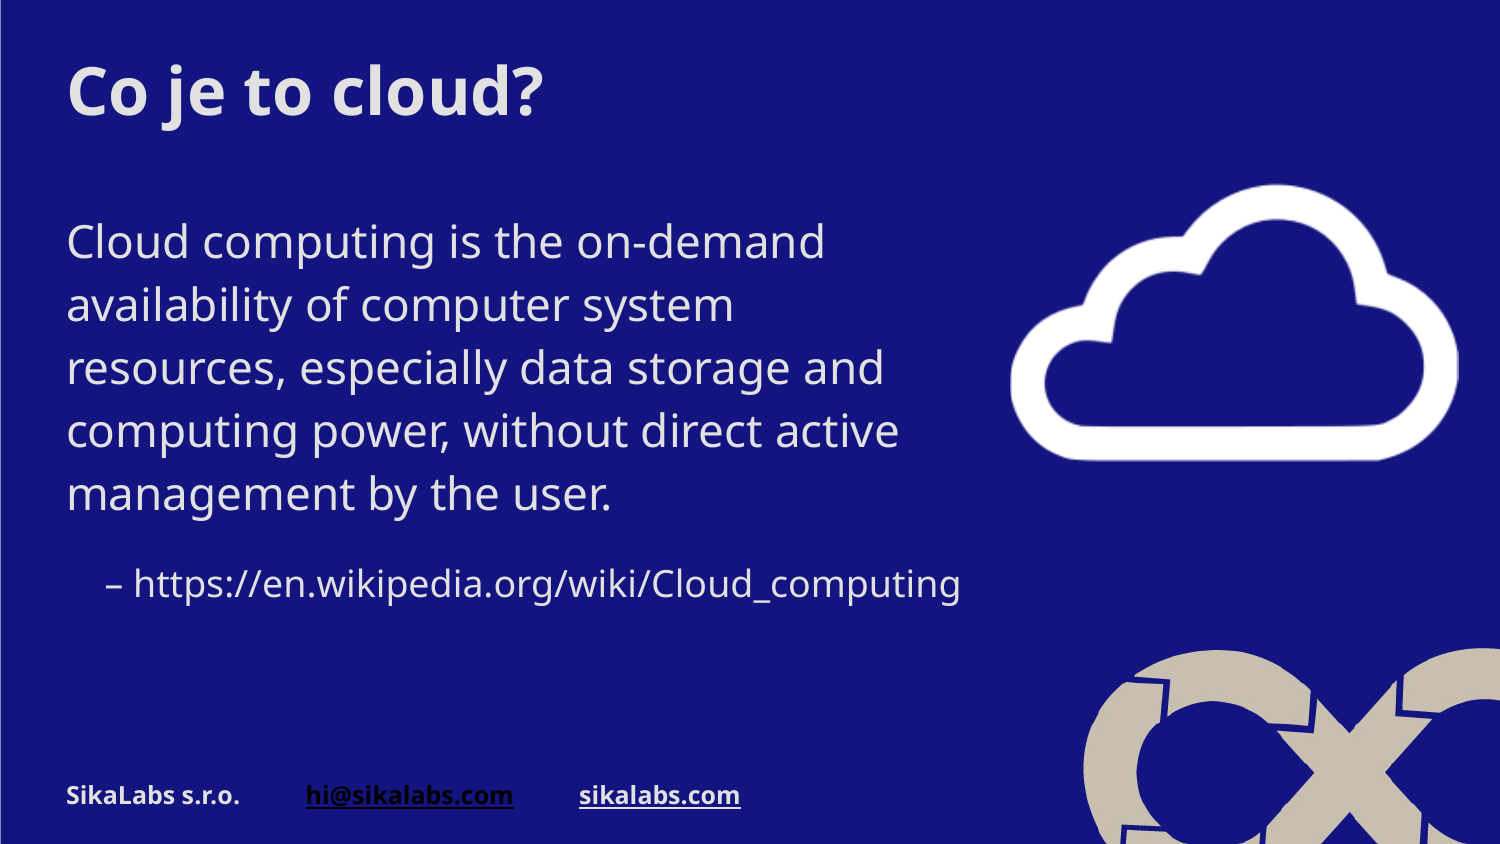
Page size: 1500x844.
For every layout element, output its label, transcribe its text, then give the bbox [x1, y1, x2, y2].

list Cloud computing is the on-demand availability of computer system resources, especially data storage and computing power, without direct active management by the user. – https://en.wikipedia.org/wiki/Cloud_computing [51, 189, 978, 750]
title Co je to cloud? [51, 33, 1449, 128]
picture [0, 0, 1500, 844]
